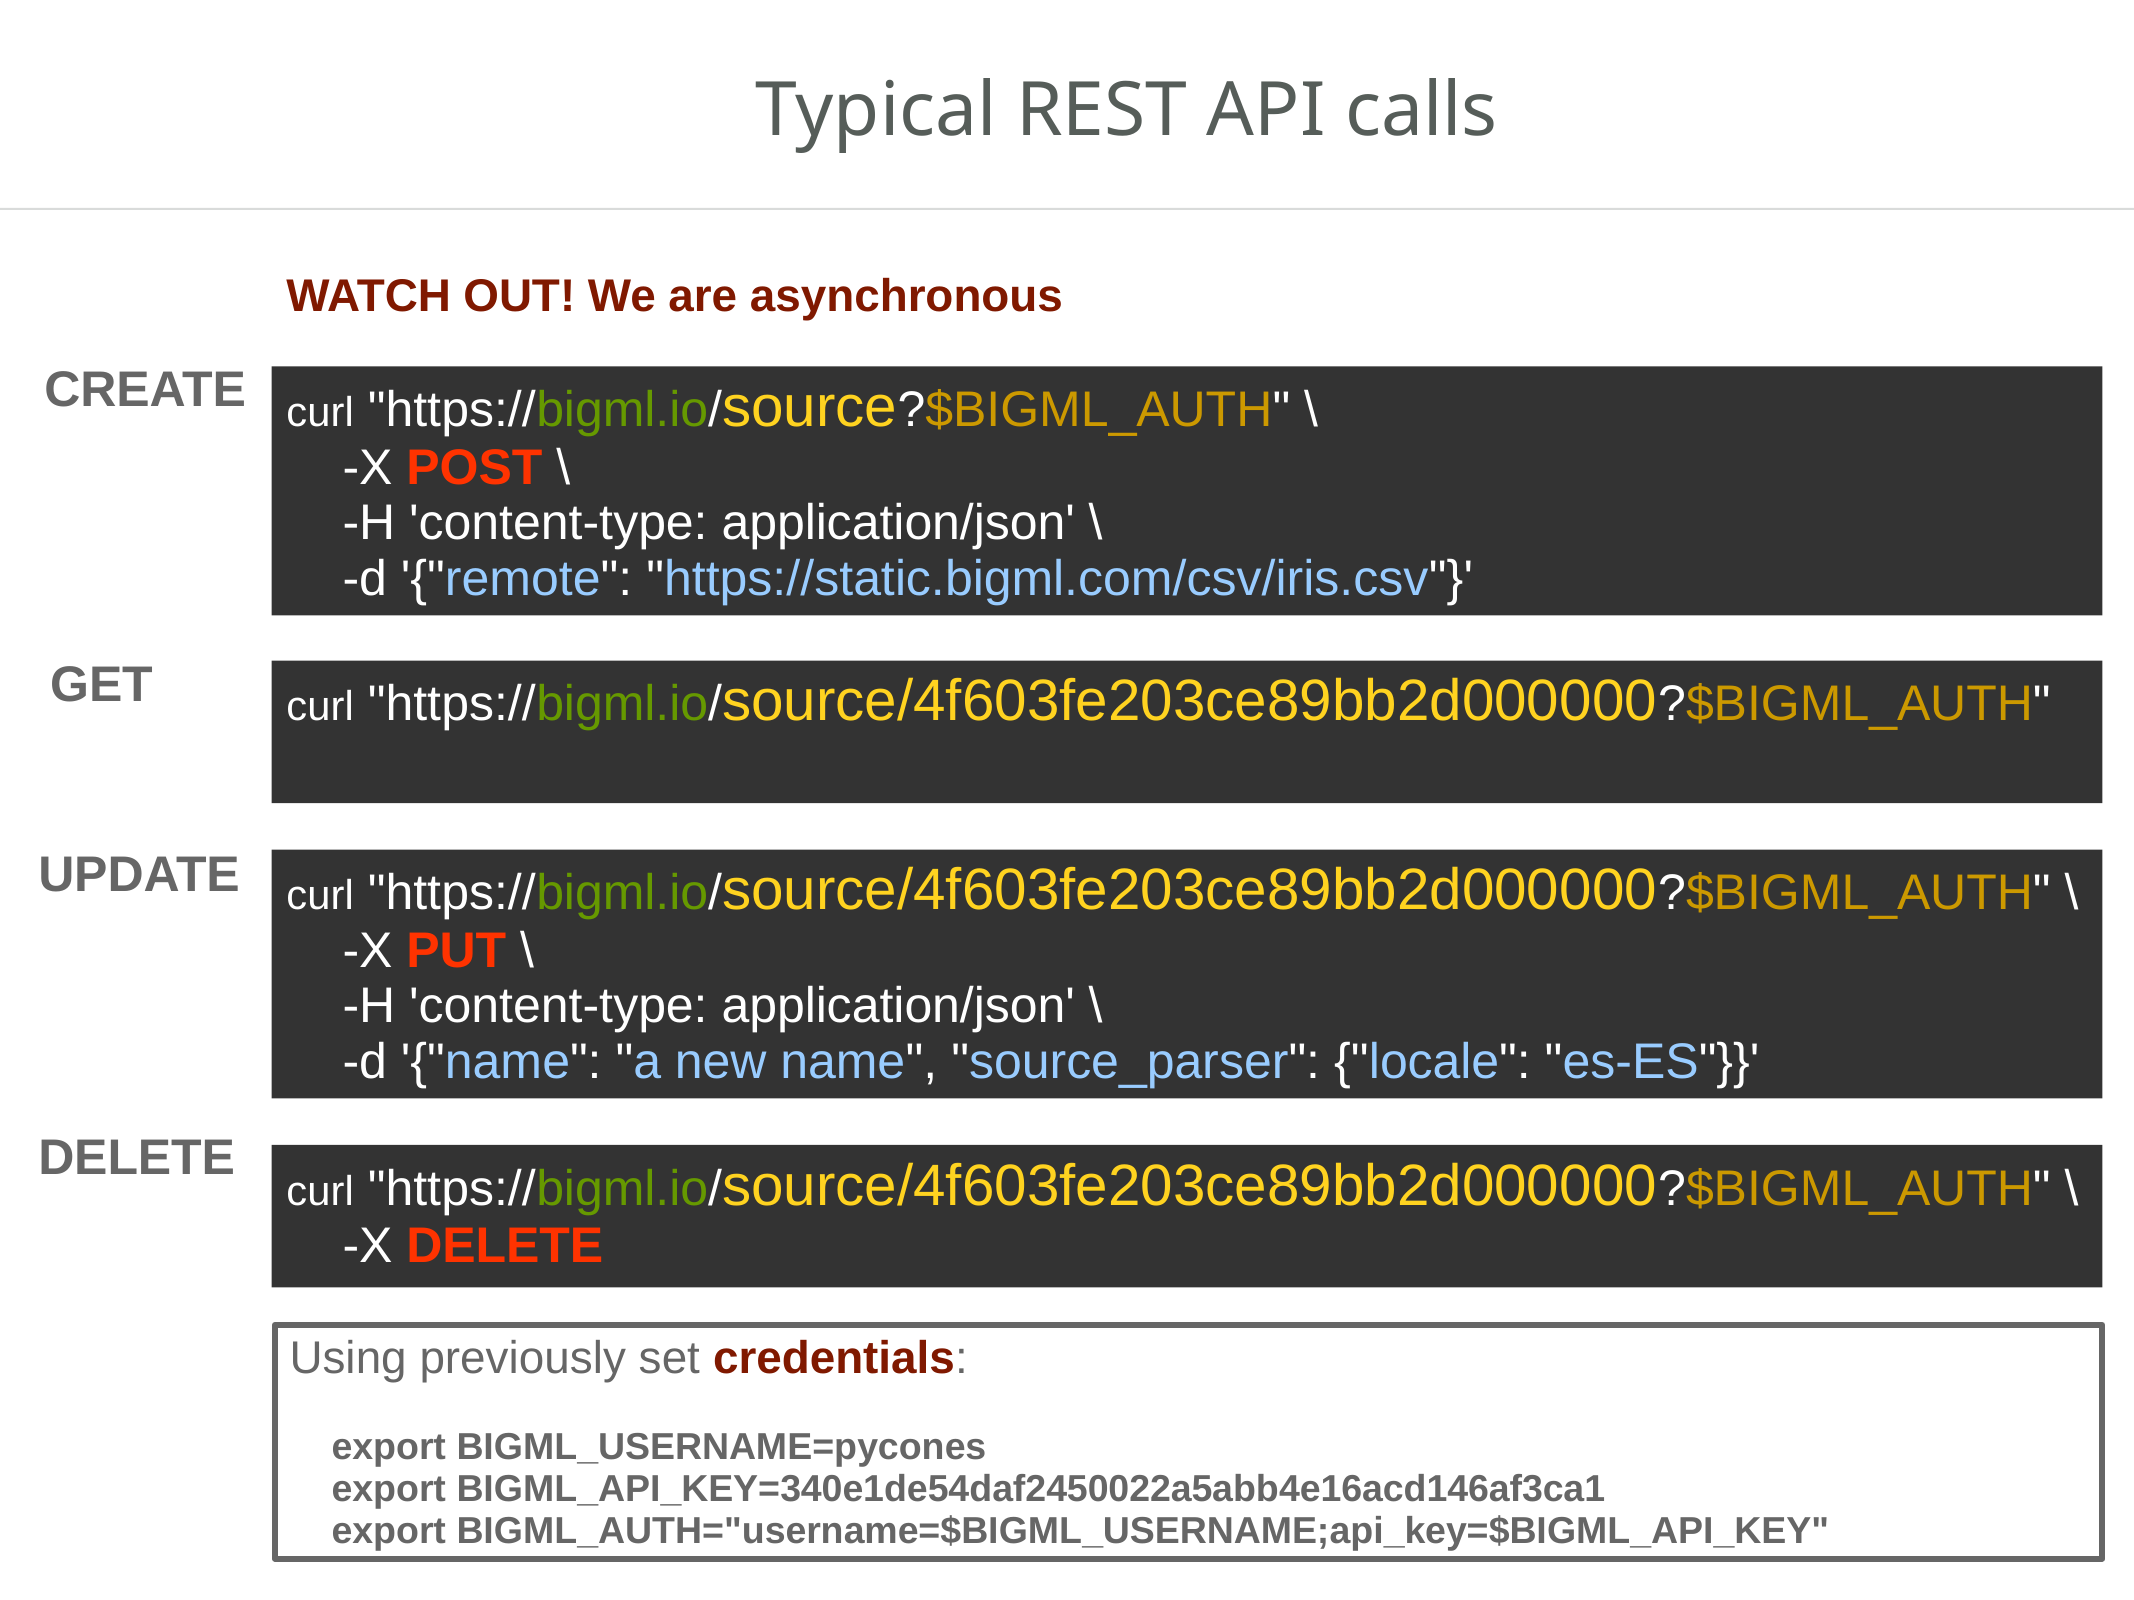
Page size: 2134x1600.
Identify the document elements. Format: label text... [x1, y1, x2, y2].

text_box DELETE [23, 1122, 331, 1194]
text_box curl "https://bigml.io/source/4f603fe203ce89bb2d000000?$BIGML_AUTH" \ -X DELETE [271, 1144, 2103, 1288]
text_box GET [35, 648, 343, 720]
text_box WATCH OUT! We are asynchronous [271, 262, 1078, 329]
text_box curl "https://bigml.io/source/4f603fe203ce89bb2d000000?$BIGML_AUTH" \ -X PUT \ -H 'content-type: application/json' \ -d '{"name": "a new name", "source_parser": {"locale": "es-ES"}}' [271, 849, 2103, 1099]
text_box curl "https://bigml.io/source?$BIGML_AUTH" \ -X POST \ -H 'content-type: application/json' \ -d '{"remote": "https://static.bigml.com/csv/iris.csv"}' [271, 366, 2103, 616]
text_box CREATE [29, 354, 337, 426]
text_box Using previously set credentials: export BIGML_USERNAME=pycones export BIGML_API_KEY=340e1de54daf2450022a5abb4e16acd146af3ca1 export BIGML_AUTH="username=$BIGML_USERNAME;api_key=$BIGML_API_KEY" [274, 1324, 2103, 1559]
text_box UPDATE [23, 838, 331, 910]
title Typical REST API calls [216, 3, 2038, 209]
text_box curl "https://bigml.io/source/4f603fe203ce89bb2d000000?$BIGML_AUTH" [271, 660, 2103, 804]
